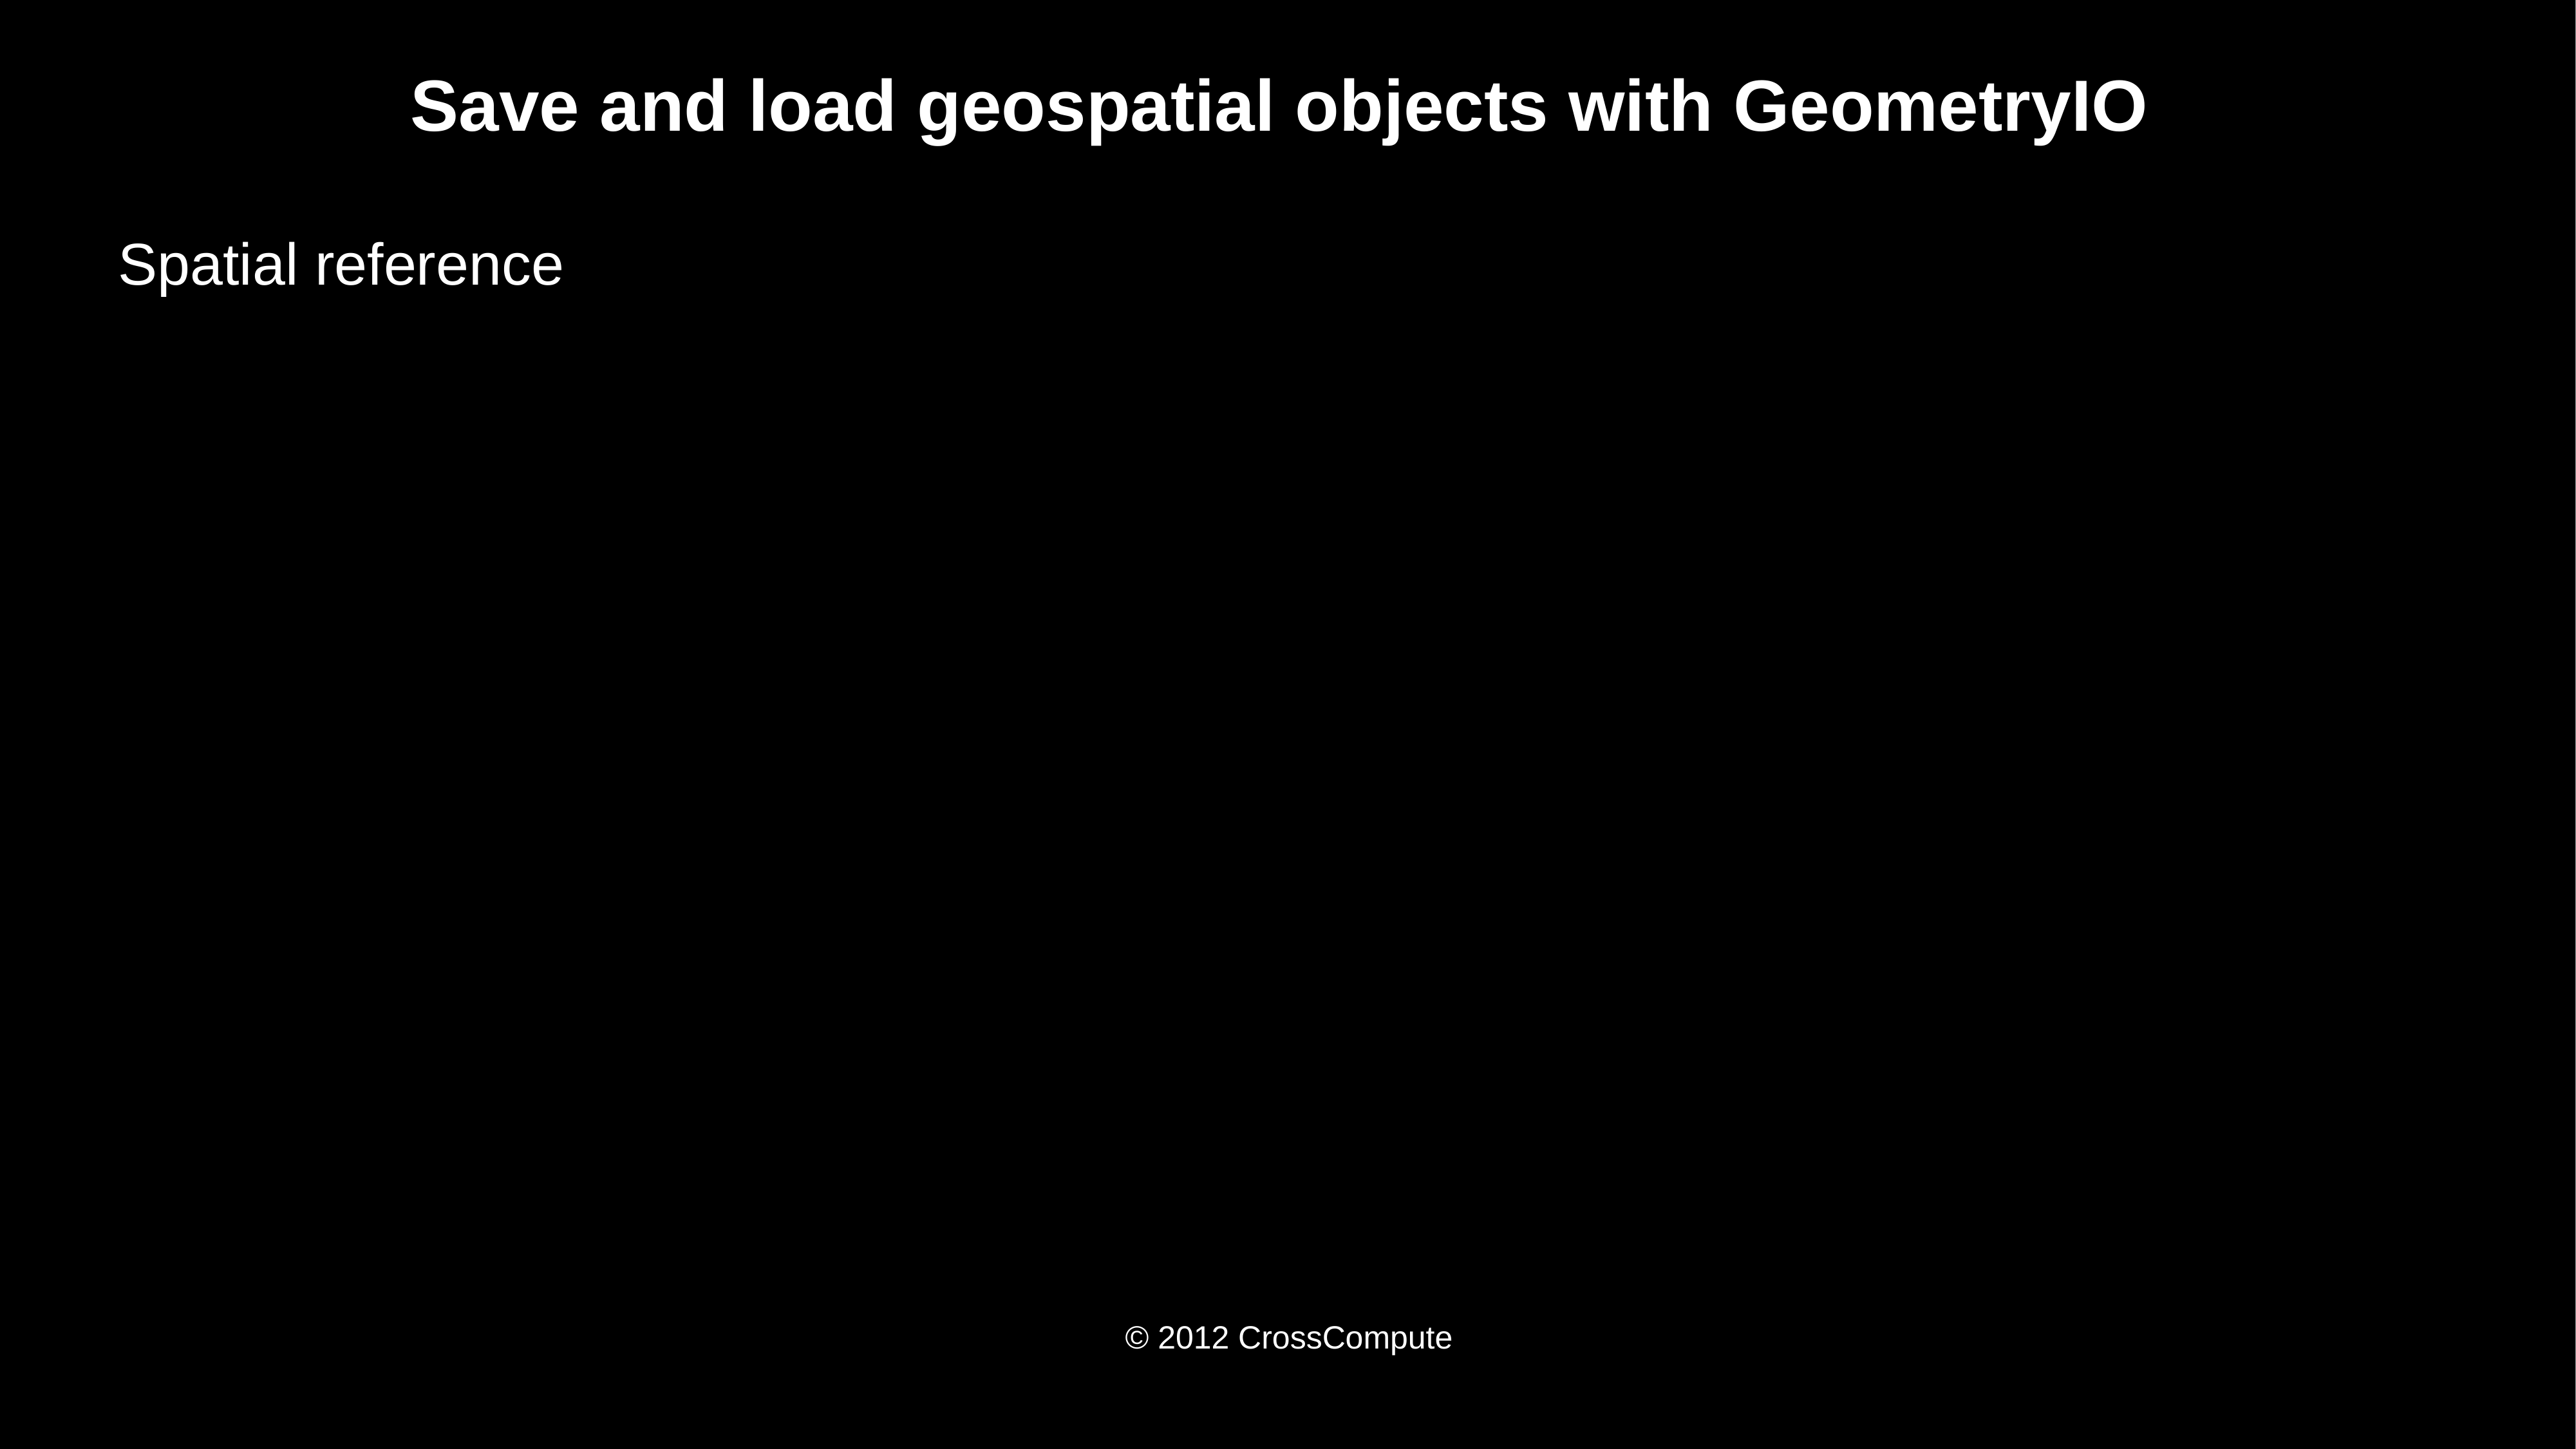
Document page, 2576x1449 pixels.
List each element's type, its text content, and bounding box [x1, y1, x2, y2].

list Spatial reference [72, 231, 2488, 1073]
title Save and load geospatial objects with GeometryIO [72, 19, 2488, 193]
